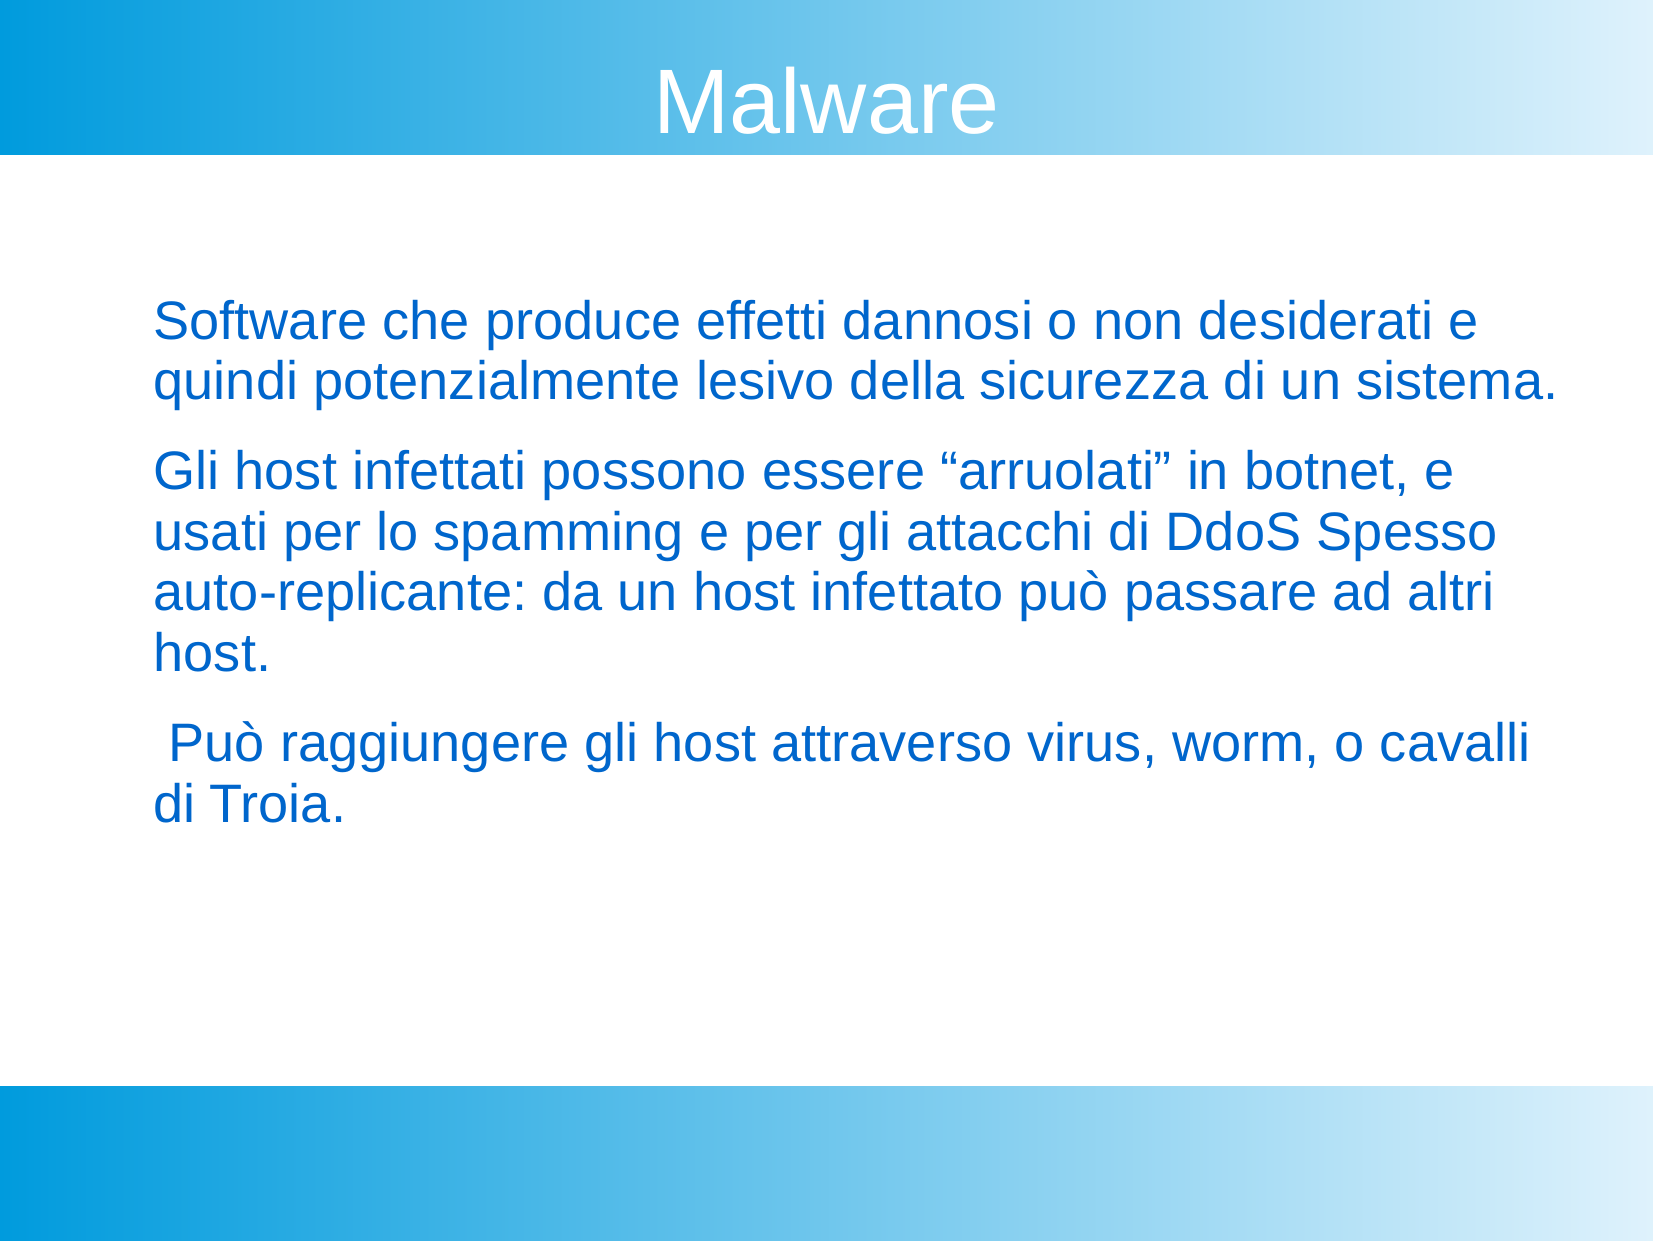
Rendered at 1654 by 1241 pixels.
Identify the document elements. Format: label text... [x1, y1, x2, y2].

title Malware [82, 49, 1571, 155]
list Software che produce effetti dannosi o non desiderati e quindi potenzialmente lesivo della sicurezza di un sistema. Gli host infettati possono essere “arruolati” in botnet, e usati per lo spamming e per gli attacchi di DdoS Spesso auto-replicante: da un host infettato può passare ad altri host. Può raggiungere gli host attraverso virus, worm, o cavalli di Troia. [82, 290, 1571, 1010]
